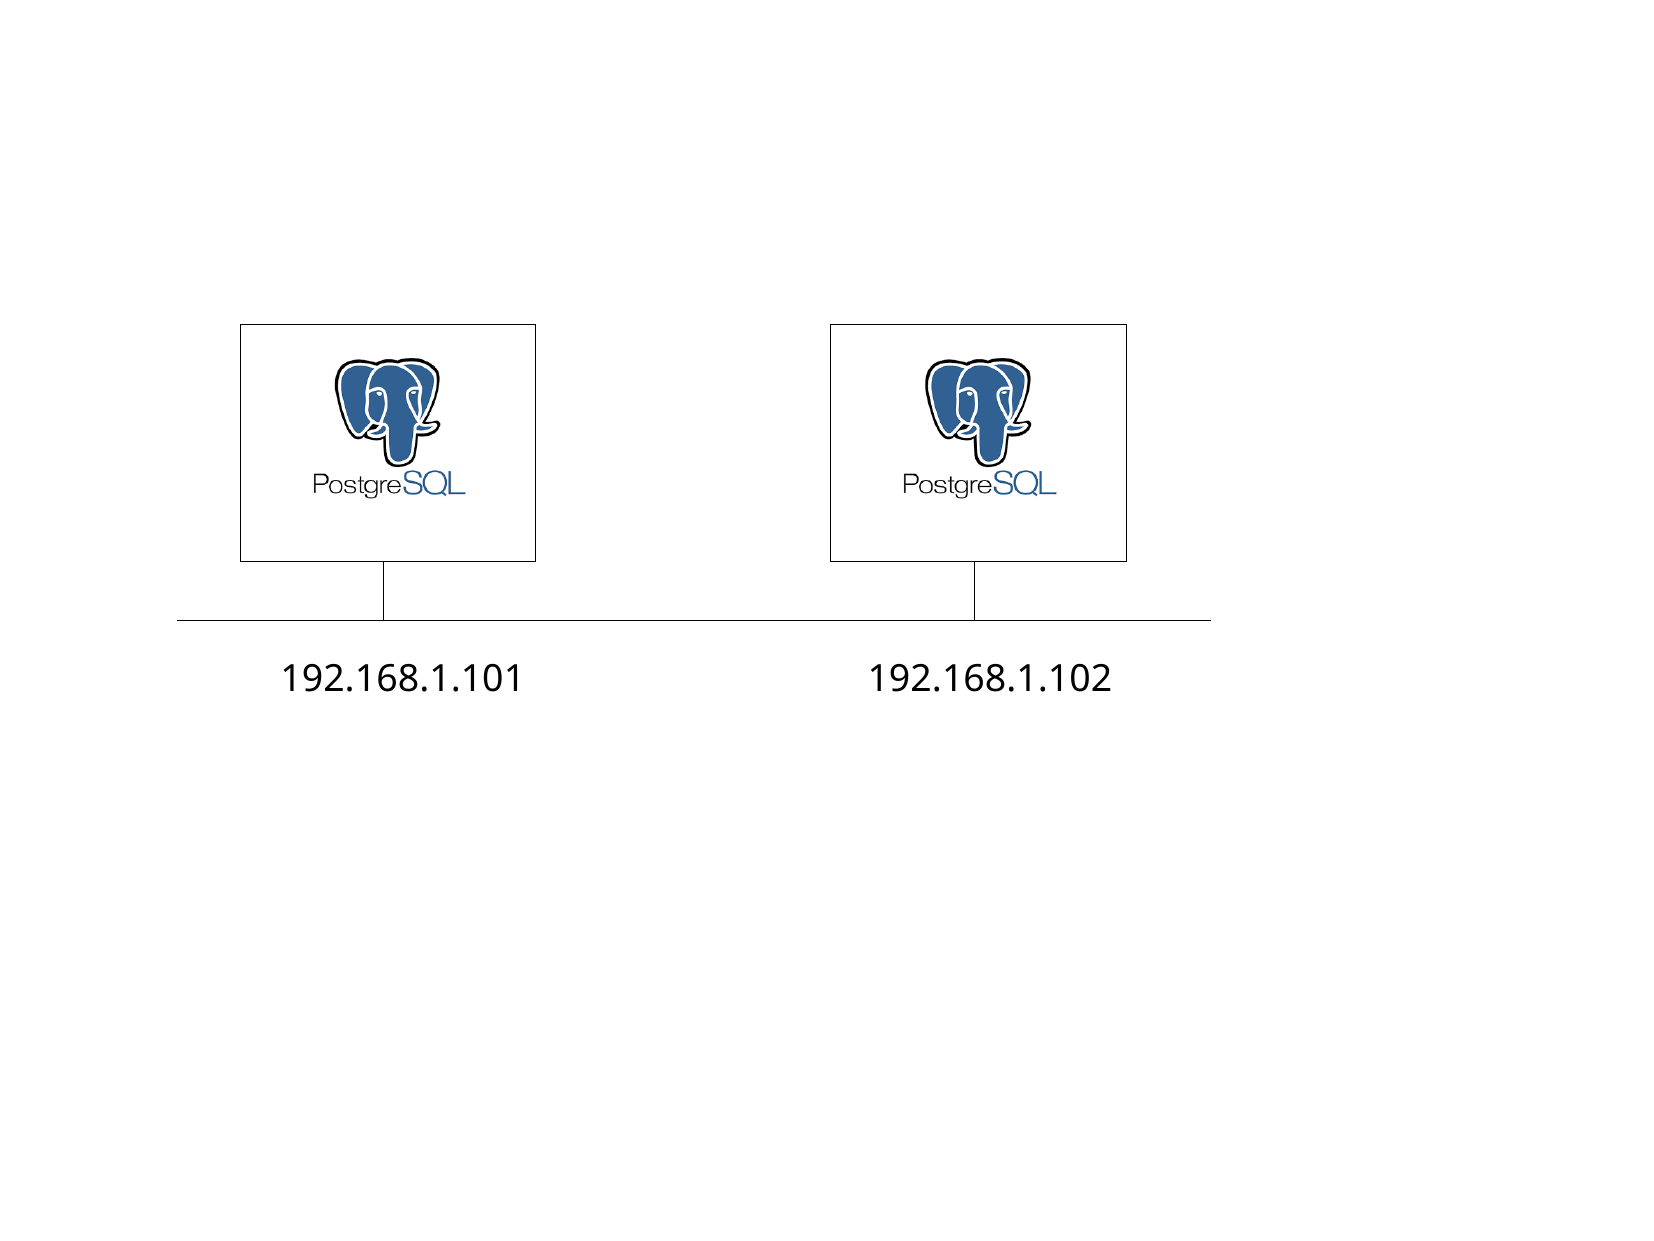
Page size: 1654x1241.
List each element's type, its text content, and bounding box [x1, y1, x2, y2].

text_box 192.168.1.101 [265, 643, 536, 709]
picture [895, 354, 1062, 502]
text_box 192.168.1.102 [852, 643, 1123, 709]
picture [305, 354, 471, 502]
